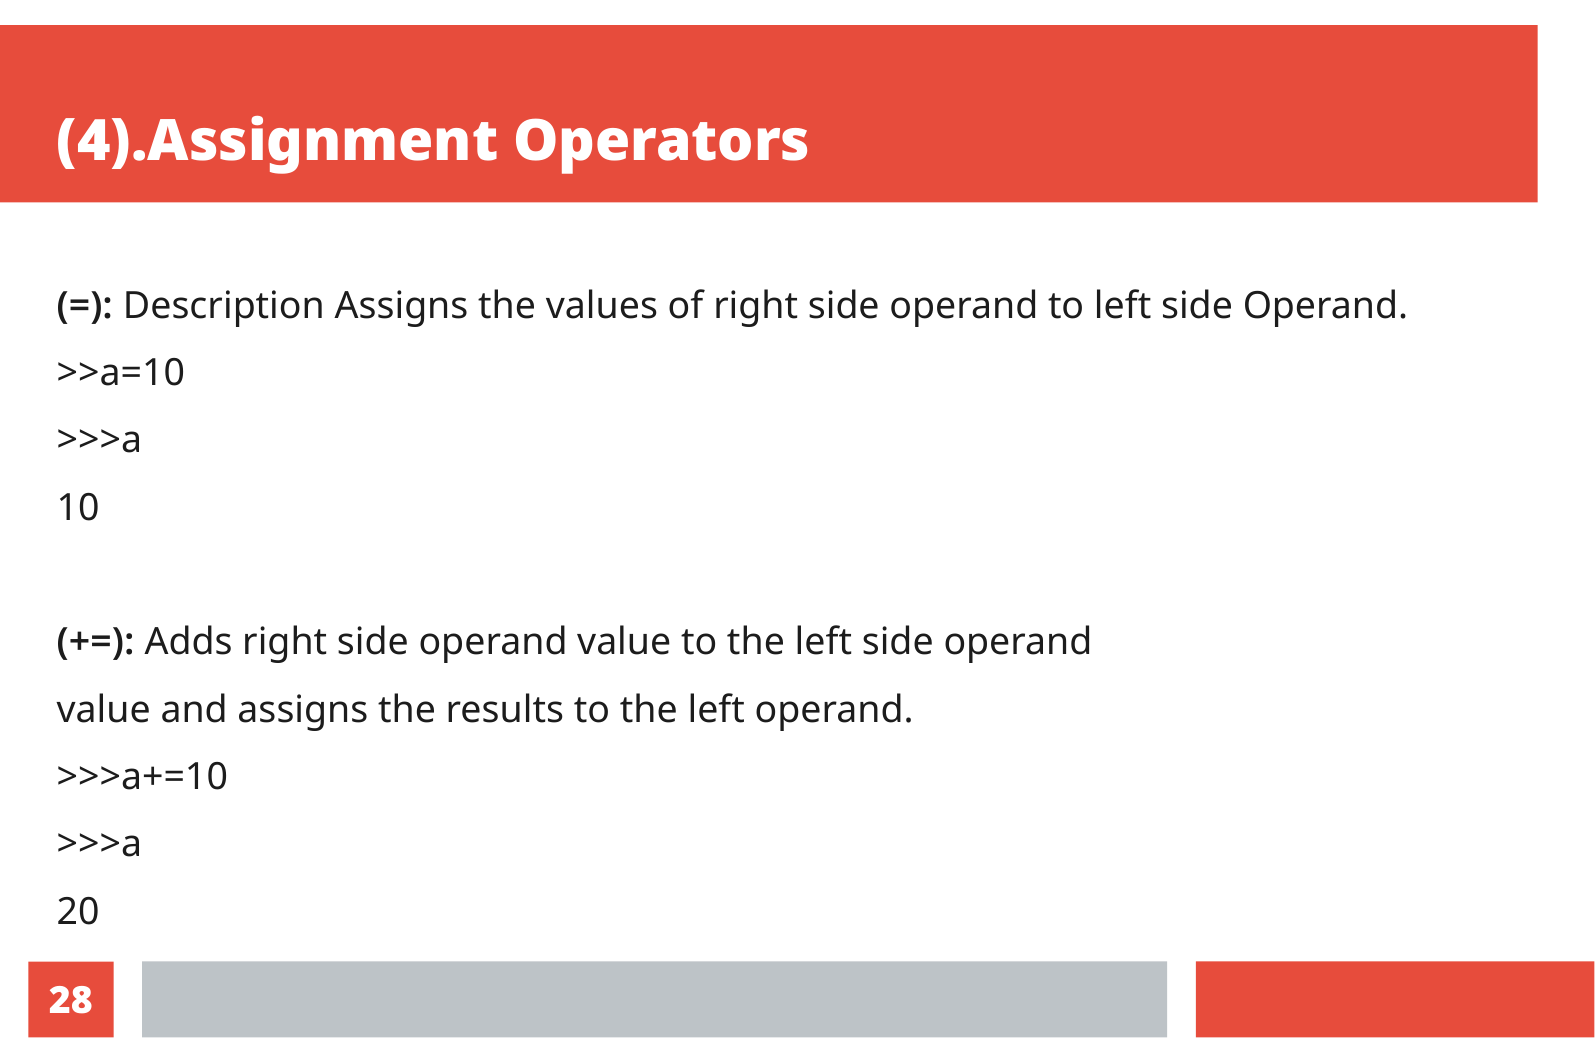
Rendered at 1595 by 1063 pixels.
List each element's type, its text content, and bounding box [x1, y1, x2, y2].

list (=): Description Assigns the values of right side operand to left side Operand. >>a=10 >>>a 10 (+=): Adds right side operand value to the left side operand value and assigns the results to the left operand. >>>a+=10 >>>a 20 [56, 278, 1509, 937]
title (4).Assignment Operators [56, 50, 1538, 178]
